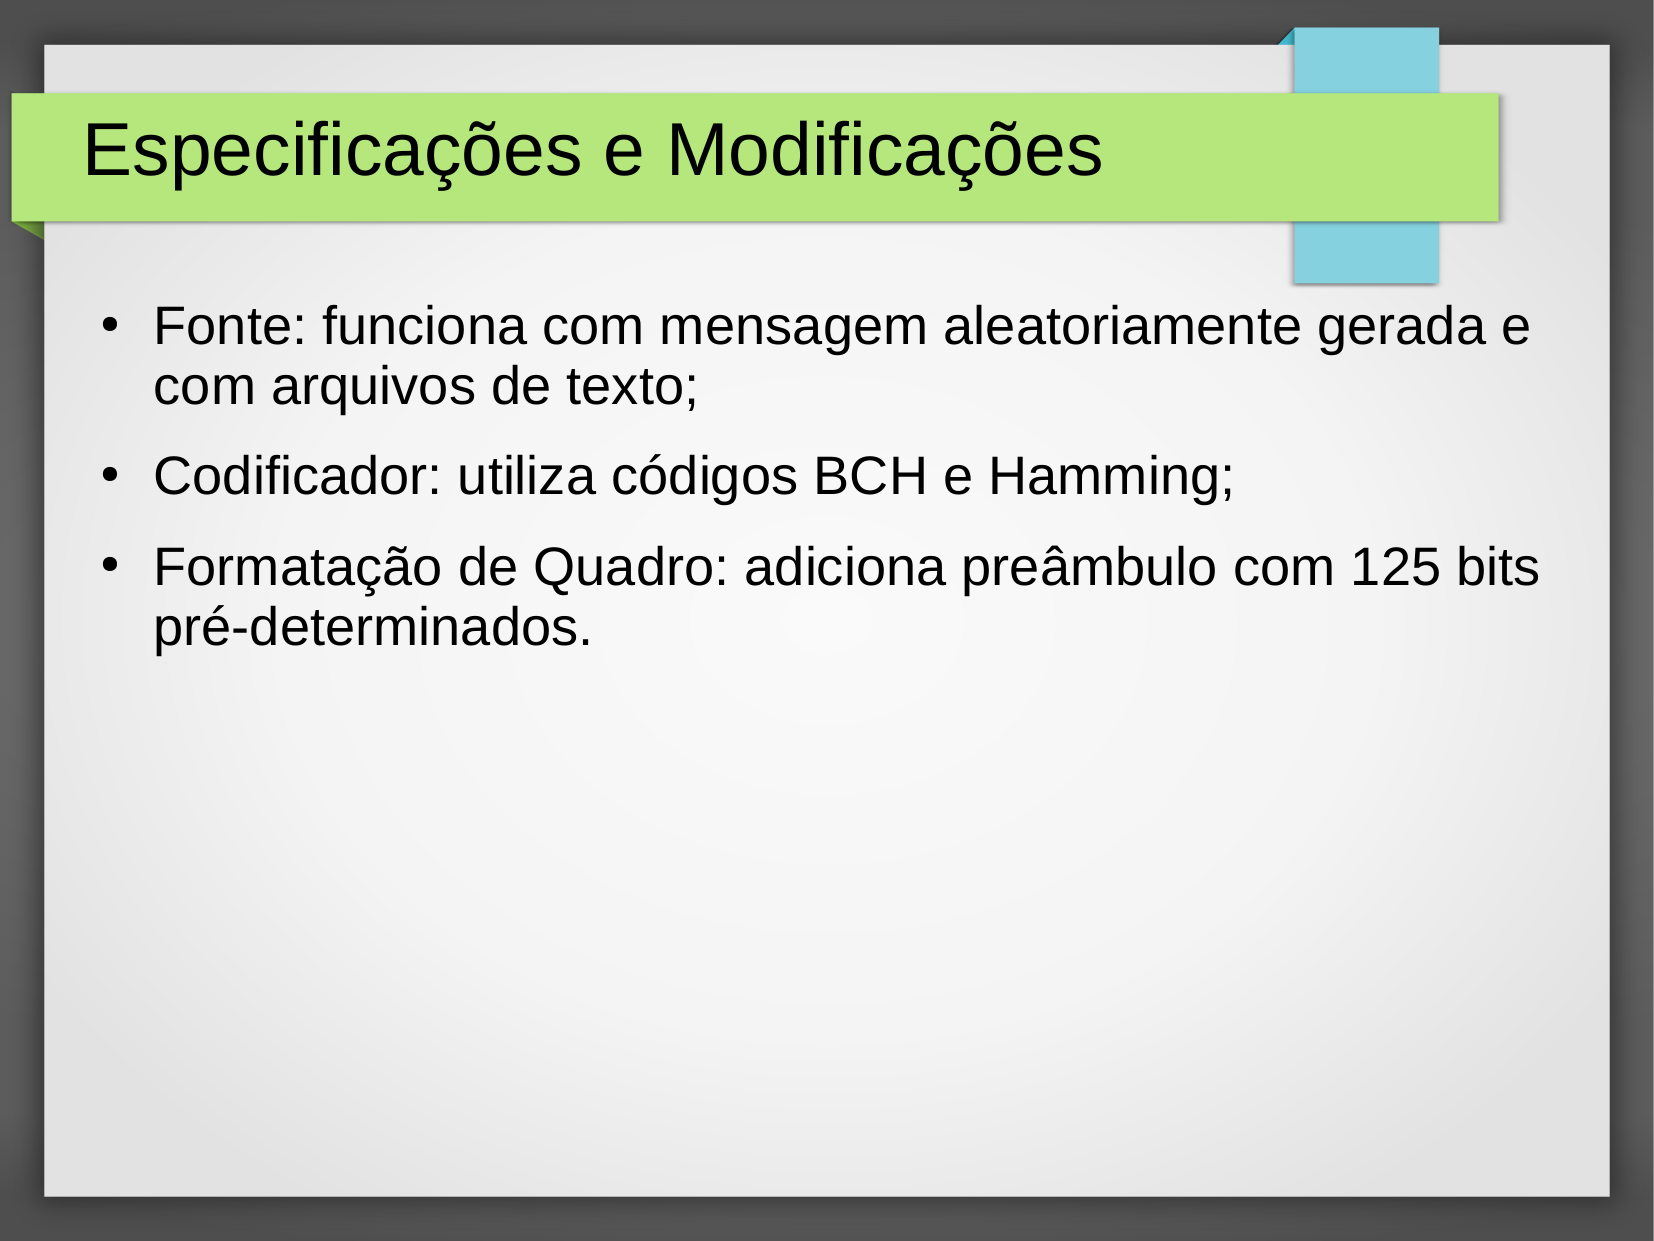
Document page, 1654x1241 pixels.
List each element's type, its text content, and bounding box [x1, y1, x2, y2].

picture [0, 0, 1654, 1241]
title Especificações e Modificações [82, 47, 1235, 252]
list Fonte: funciona com mensagem aleatoriamente gerada e com arquivos de texto; Codificador: utiliza códigos BCH e Hamming; Formatação de Quadro: adiciona preâmbulo com 125 bits pré-determinados. [82, 295, 1571, 1015]
